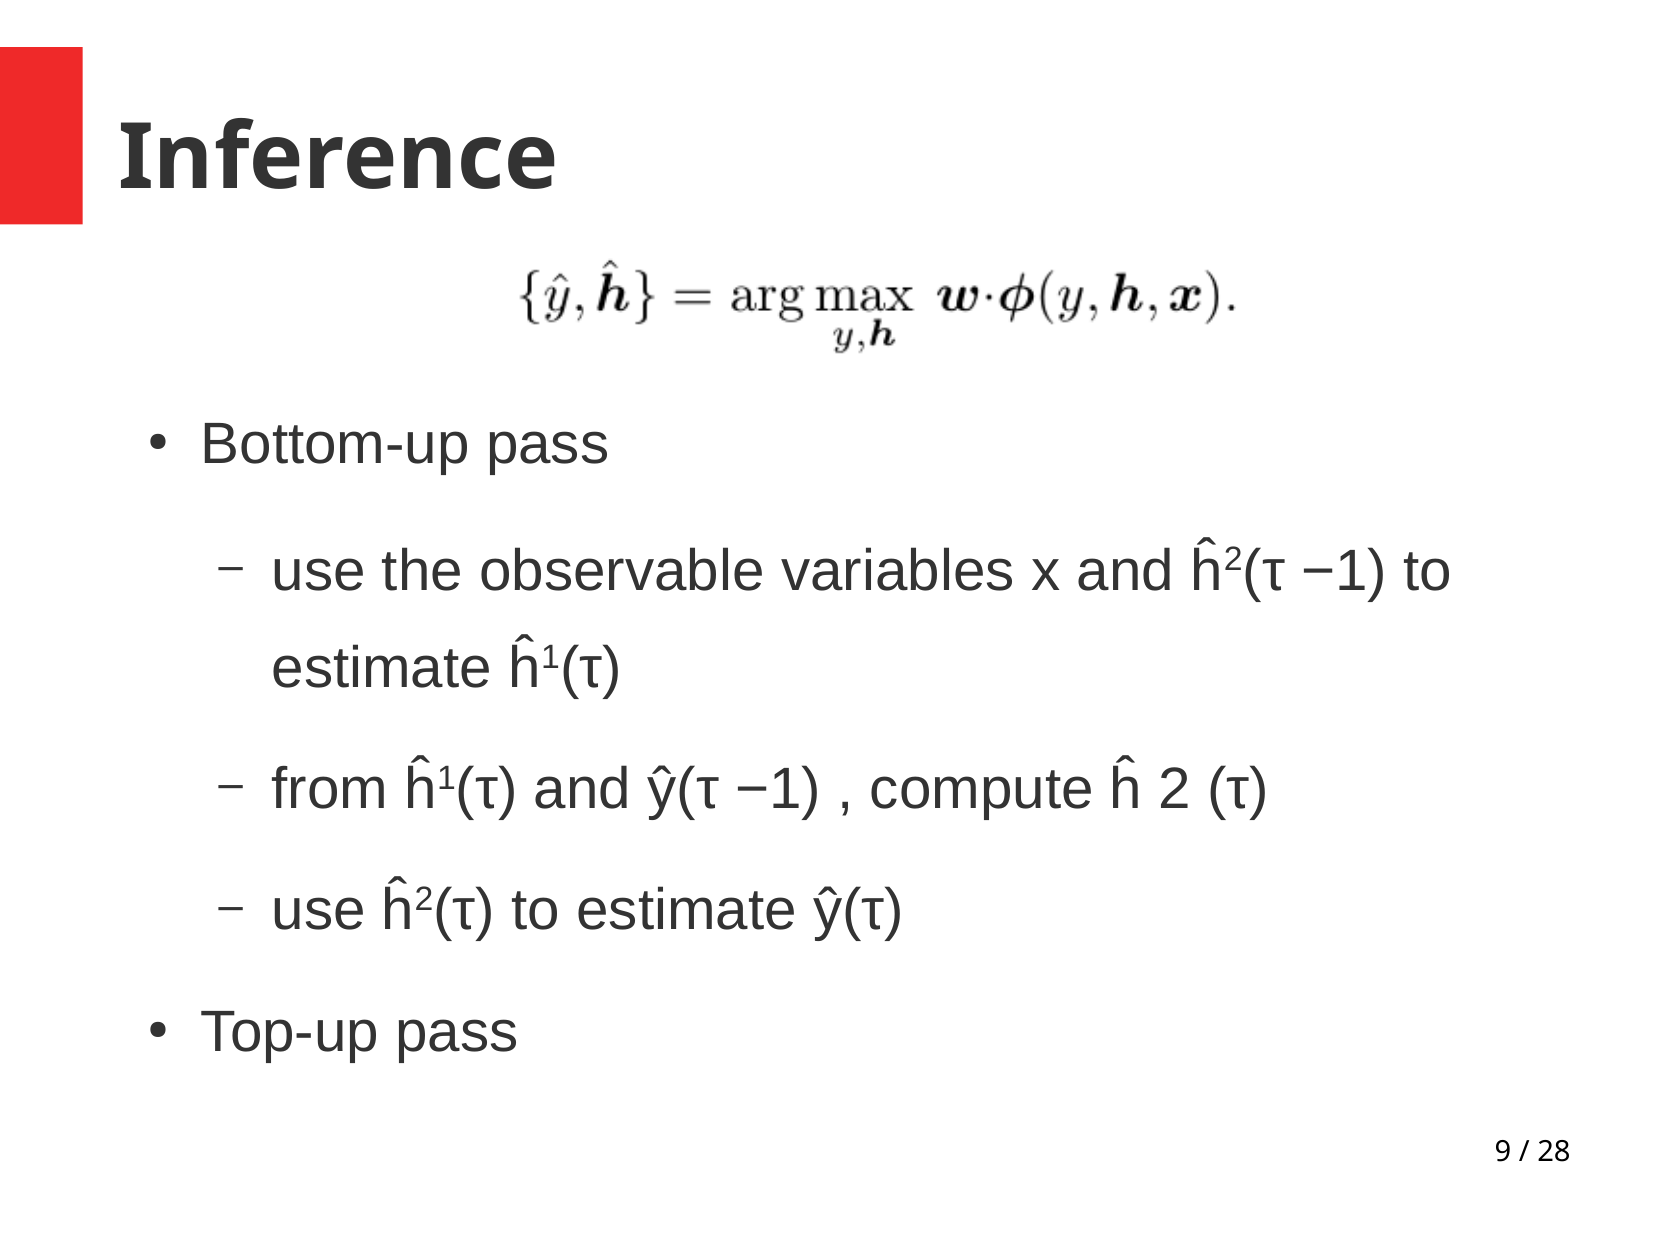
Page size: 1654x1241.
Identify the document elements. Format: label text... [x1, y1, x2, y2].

list Bottom-up pass use the observable variables x and ĥ2(τ −1) to estimate ĥ1(τ) from ĥ1(τ) and ŷ(τ −1) , compute ĥ 2 (τ) use ĥ2(τ) to estimate ŷ(τ) Top-up pass [129, 377, 1548, 1098]
picture [430, 232, 1311, 390]
title Inference [118, 49, 1571, 257]
